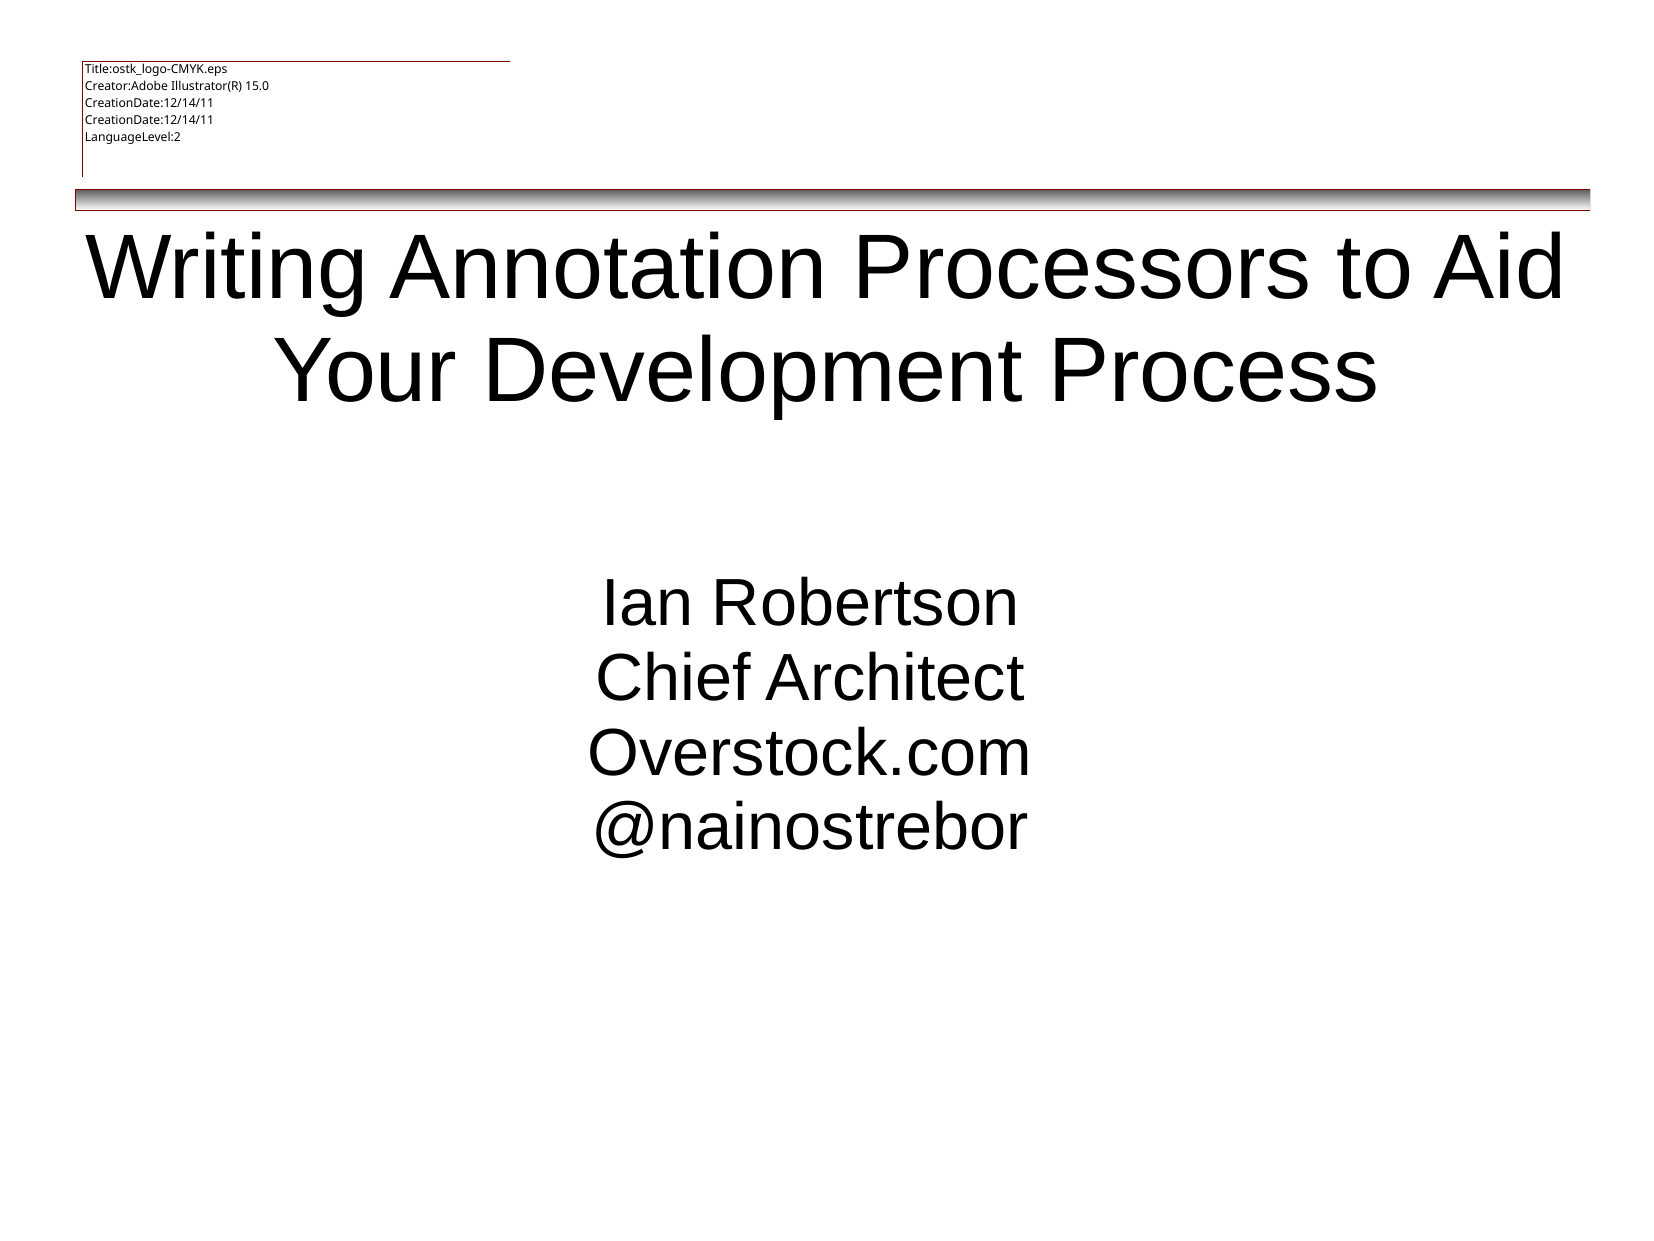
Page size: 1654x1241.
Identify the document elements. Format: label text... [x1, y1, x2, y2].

title Writing Annotation Processors to Aid Your Development Process [82, 214, 1571, 422]
subtitle Ian Robertson Chief Architect Overstock.com @nainostrebor [82, 355, 1538, 1075]
